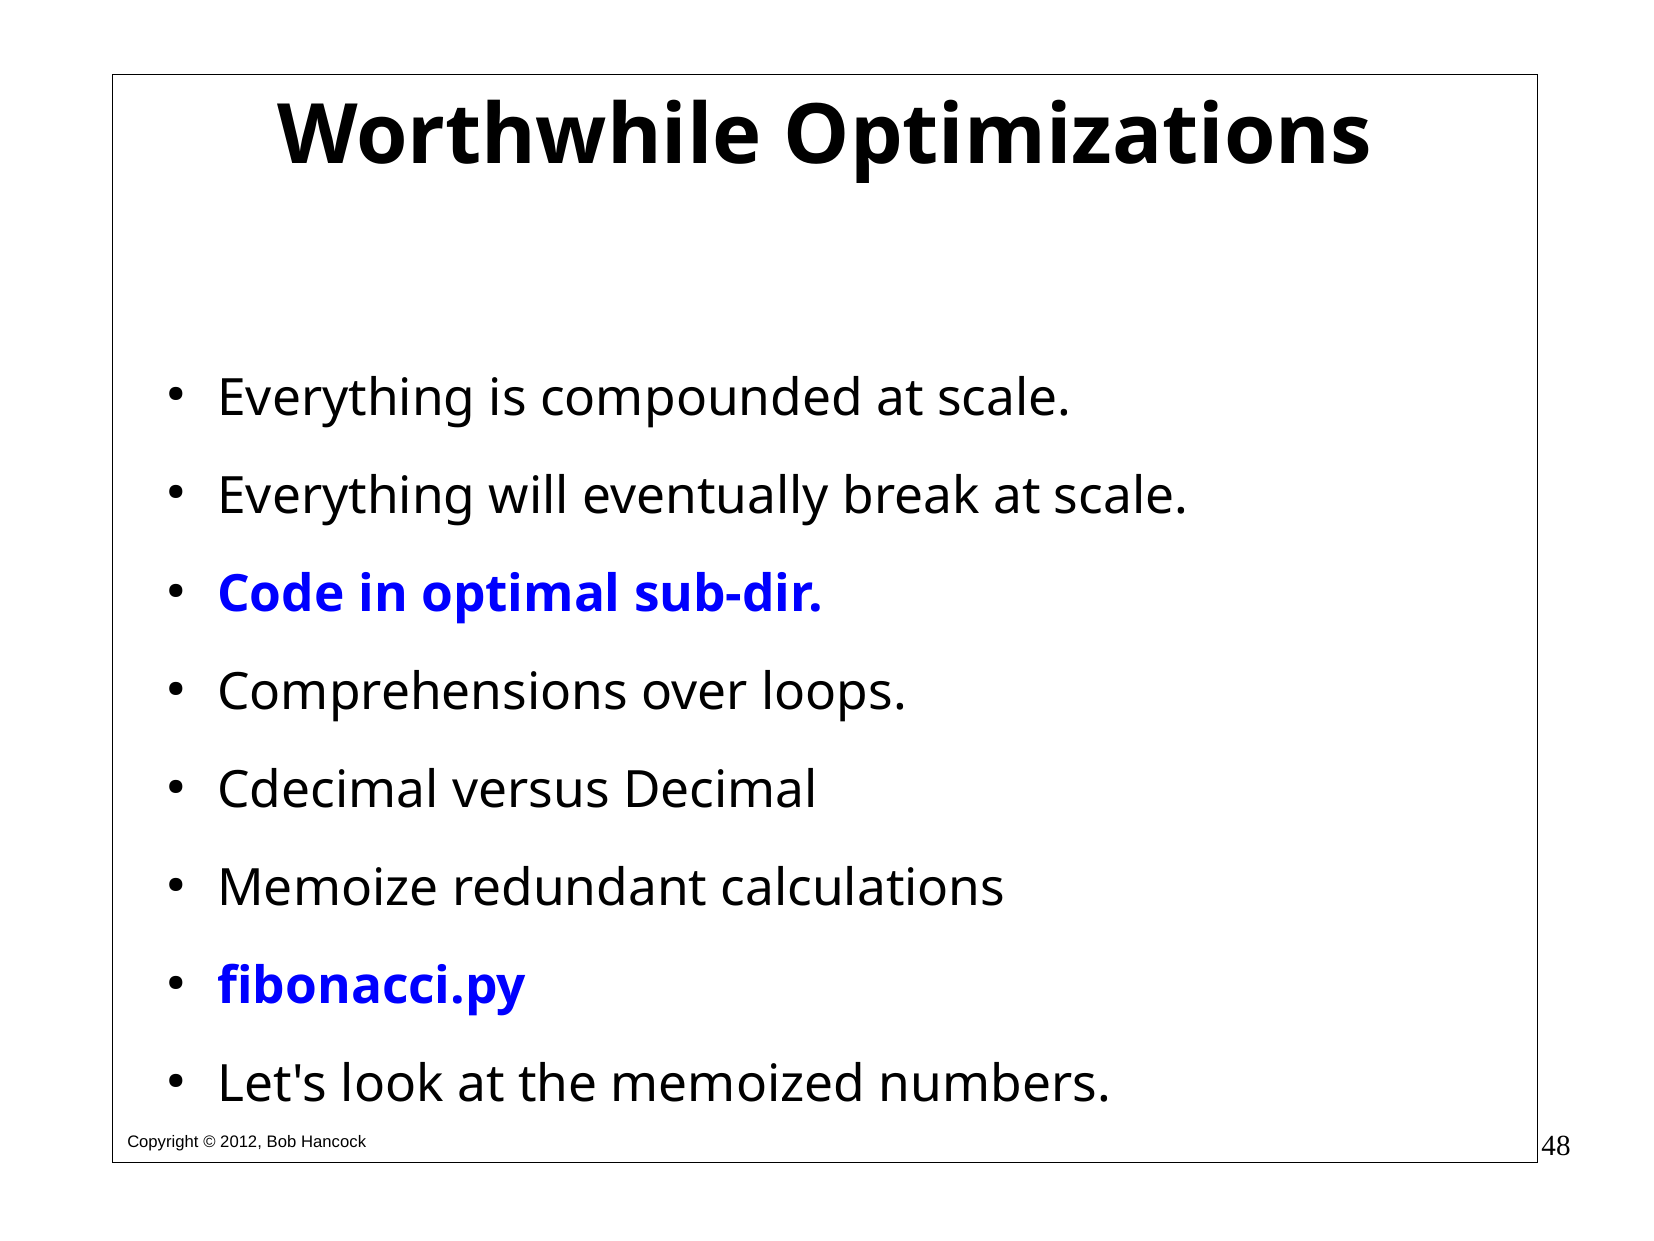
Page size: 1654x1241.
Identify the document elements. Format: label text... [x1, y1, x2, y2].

title Worthwhile Optimizations [112, 75, 1538, 188]
text_box Copyright © 2012, Bob Hancock [112, 1125, 382, 1159]
list Everything is compounded at scale. Everything will eventually break at scale. Code in optimal sub-dir. Comprehensions over loops. Cdecimal versus Decimal Memoize redundant calculations fibonacci.py Let's look at the memoized numbers. [150, 262, 1501, 1126]
